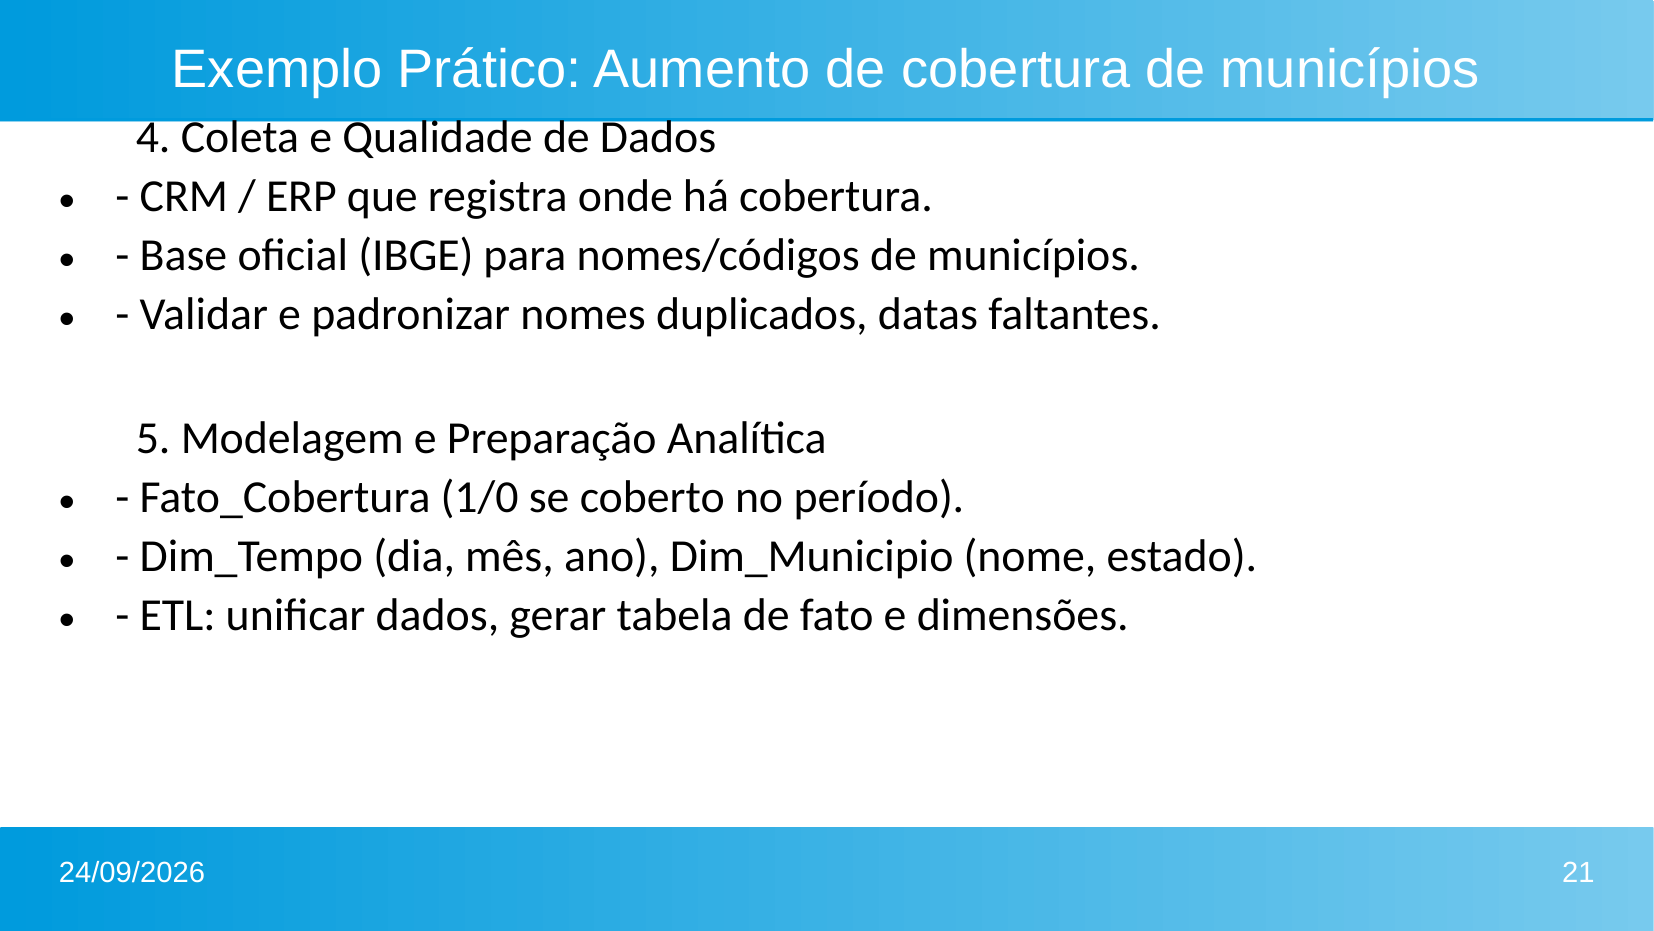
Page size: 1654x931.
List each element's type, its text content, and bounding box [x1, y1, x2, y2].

title Exemplo Prático: Aumento de cobertura de municípios [59, 29, 1595, 108]
list 4. Coleta e Qualidade de Dados - CRM / ERP que registra onde há cobertura. - Base oficial (IBGE) para nomes/códigos de municípios. - Validar e padronizar nomes duplicados, datas faltantes. 5. Modelagem e Preparação Analítica - Fato_Cobertura (1/0 se coberto no período). - Dim_Tempo (dia, mês, ano), Dim_Municipio (nome, estado). - ETL: unificar dados, gerar tabela de fato e dimensões. [59, 118, 1595, 709]
